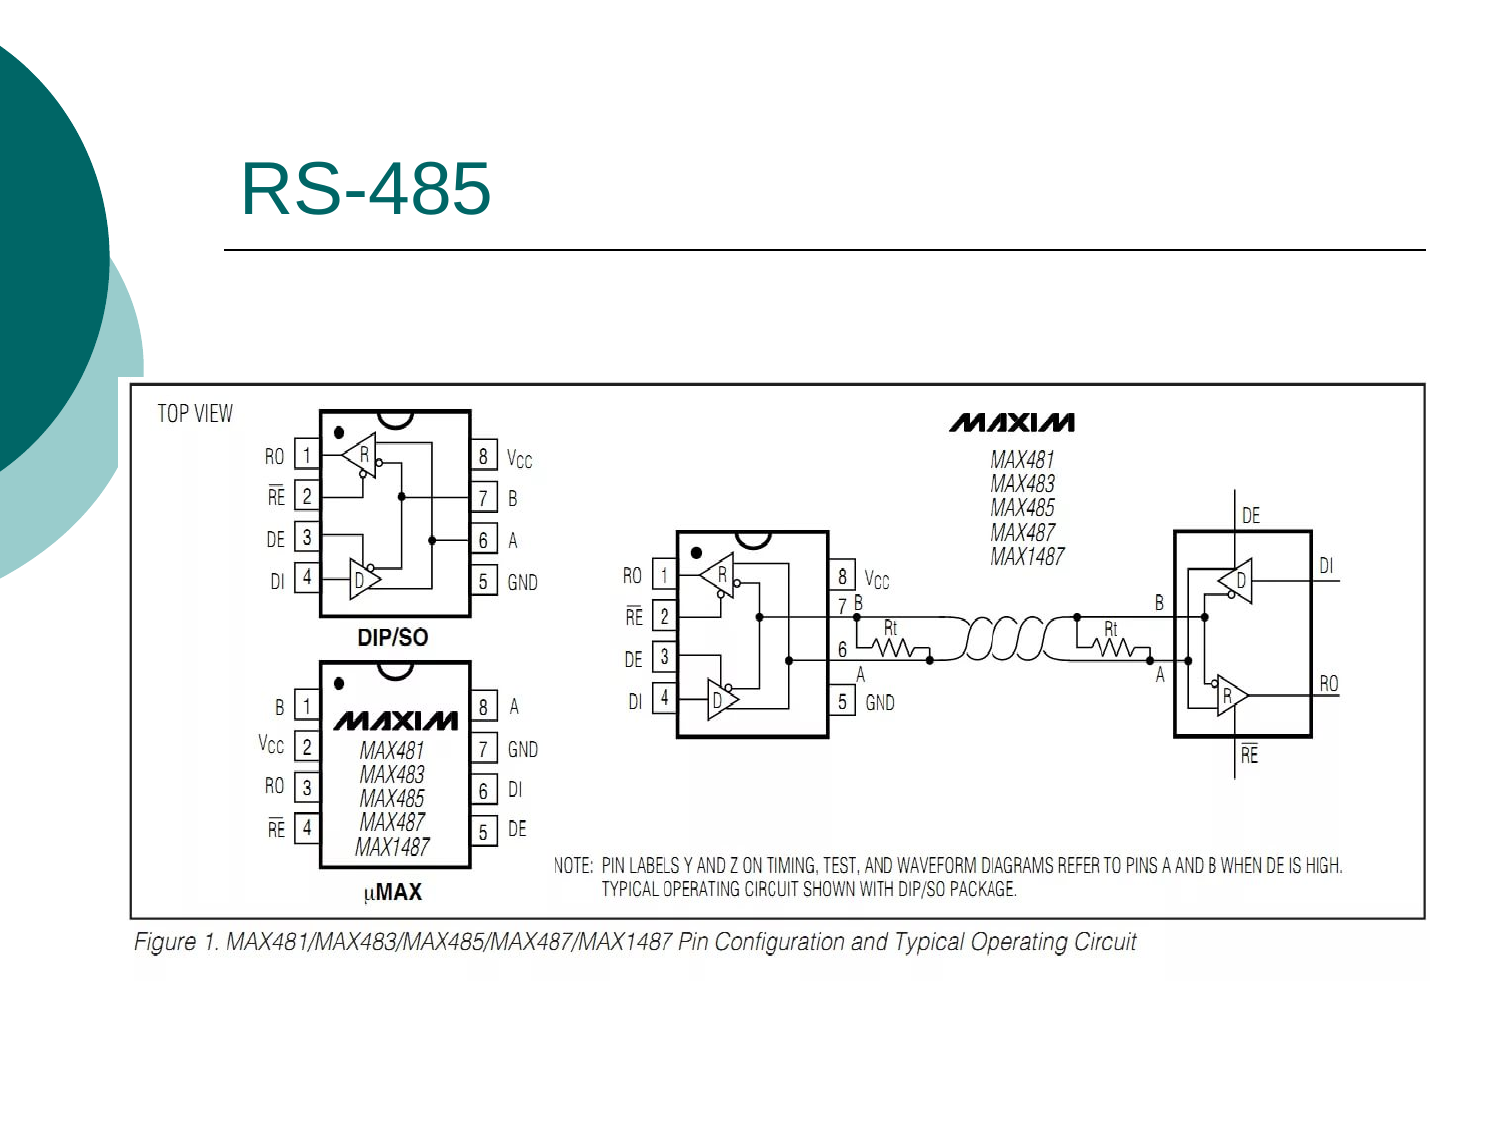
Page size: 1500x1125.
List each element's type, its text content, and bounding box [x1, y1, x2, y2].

title RS-485 [224, 49, 1425, 237]
picture [118, 377, 1430, 981]
